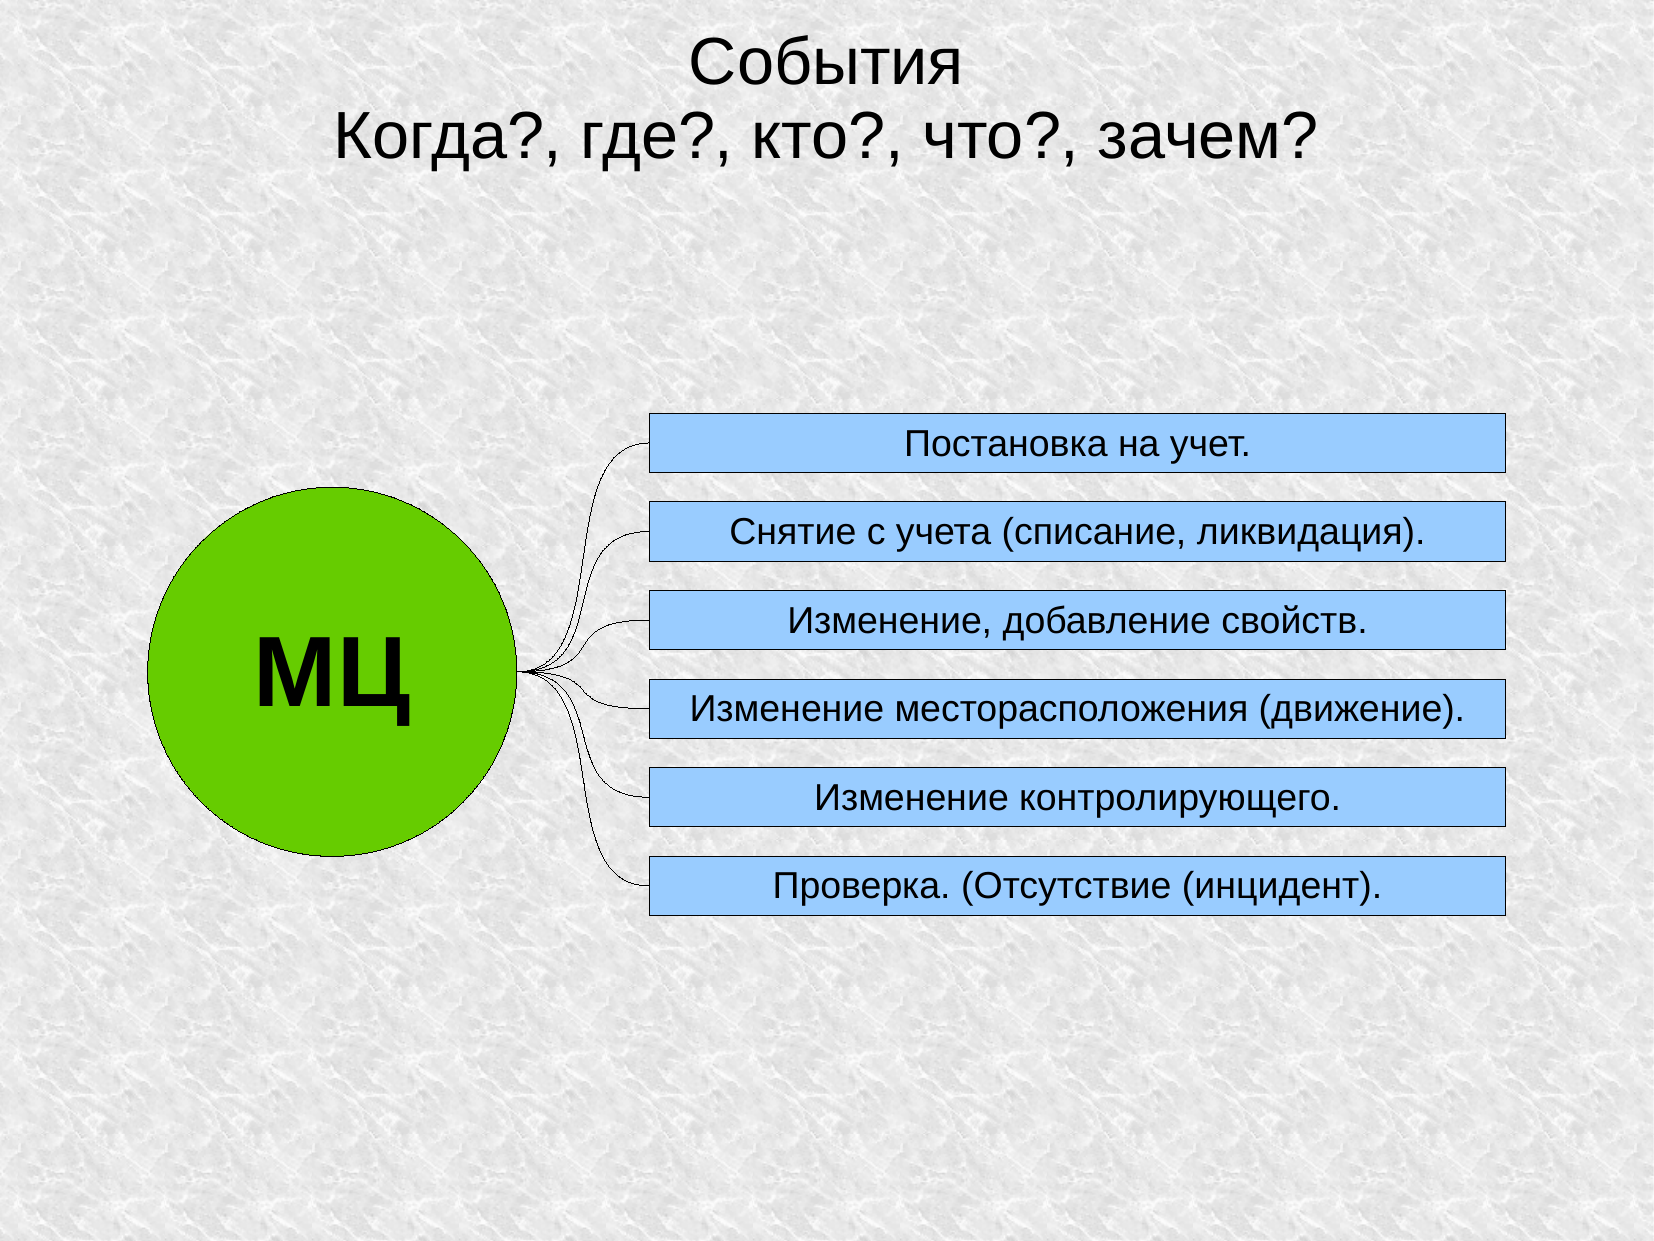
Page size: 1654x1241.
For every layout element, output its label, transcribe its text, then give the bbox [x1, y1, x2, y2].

text_box МЦ [147, 487, 517, 857]
text_box Изменение контролирующего. [649, 767, 1506, 827]
text_box Снятие с учета (списание, ликвидация). [649, 501, 1506, 562]
text_box Постановка на учет. [649, 413, 1506, 473]
text_box Проверка. (Отсутствие (инцидент). [649, 856, 1506, 916]
text_box Изменение месторасположения (движение). [649, 679, 1506, 739]
subtitle События Когда?, где?, кто?, что?, зачем? [82, 23, 1571, 174]
picture [0, 0, 1654, 1241]
text_box Изменение, добавление свойств. [649, 590, 1506, 650]
